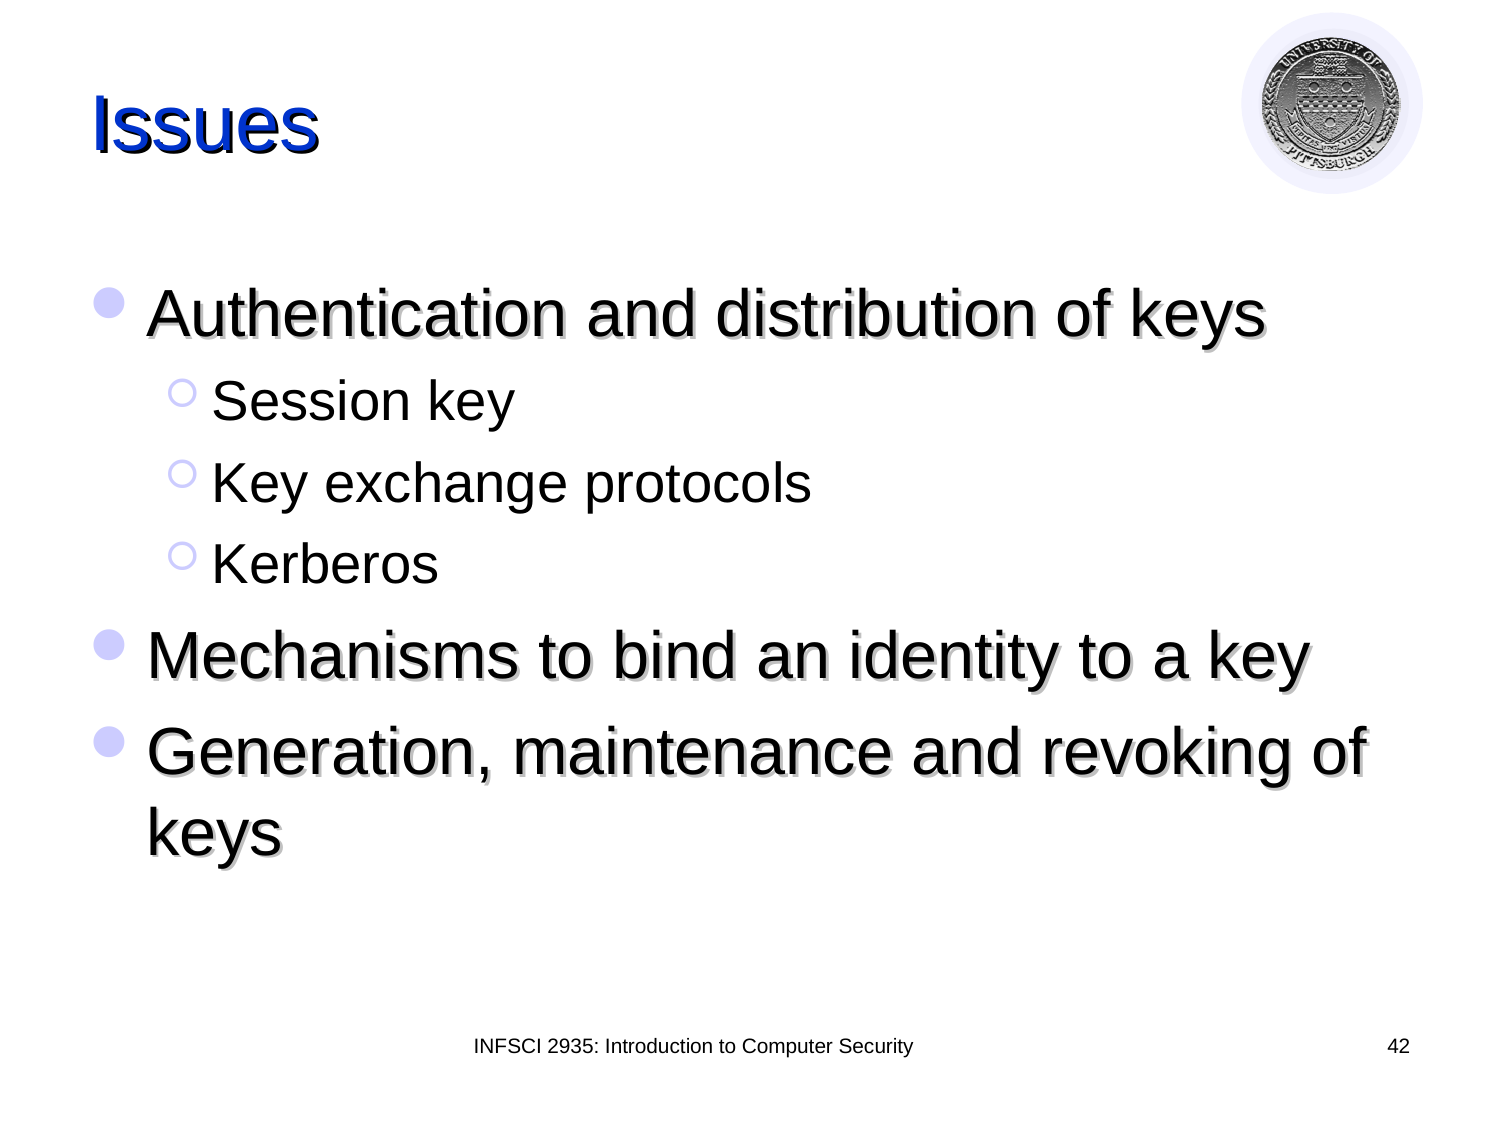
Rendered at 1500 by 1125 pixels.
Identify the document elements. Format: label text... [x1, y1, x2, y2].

list Authentication and distribution of keys Session key Key exchange protocols Kerberos Mechanisms to bind an identity to a key Generation, maintenance and revoking of keys [75, 262, 1426, 1006]
title Issues [75, 24, 1426, 213]
